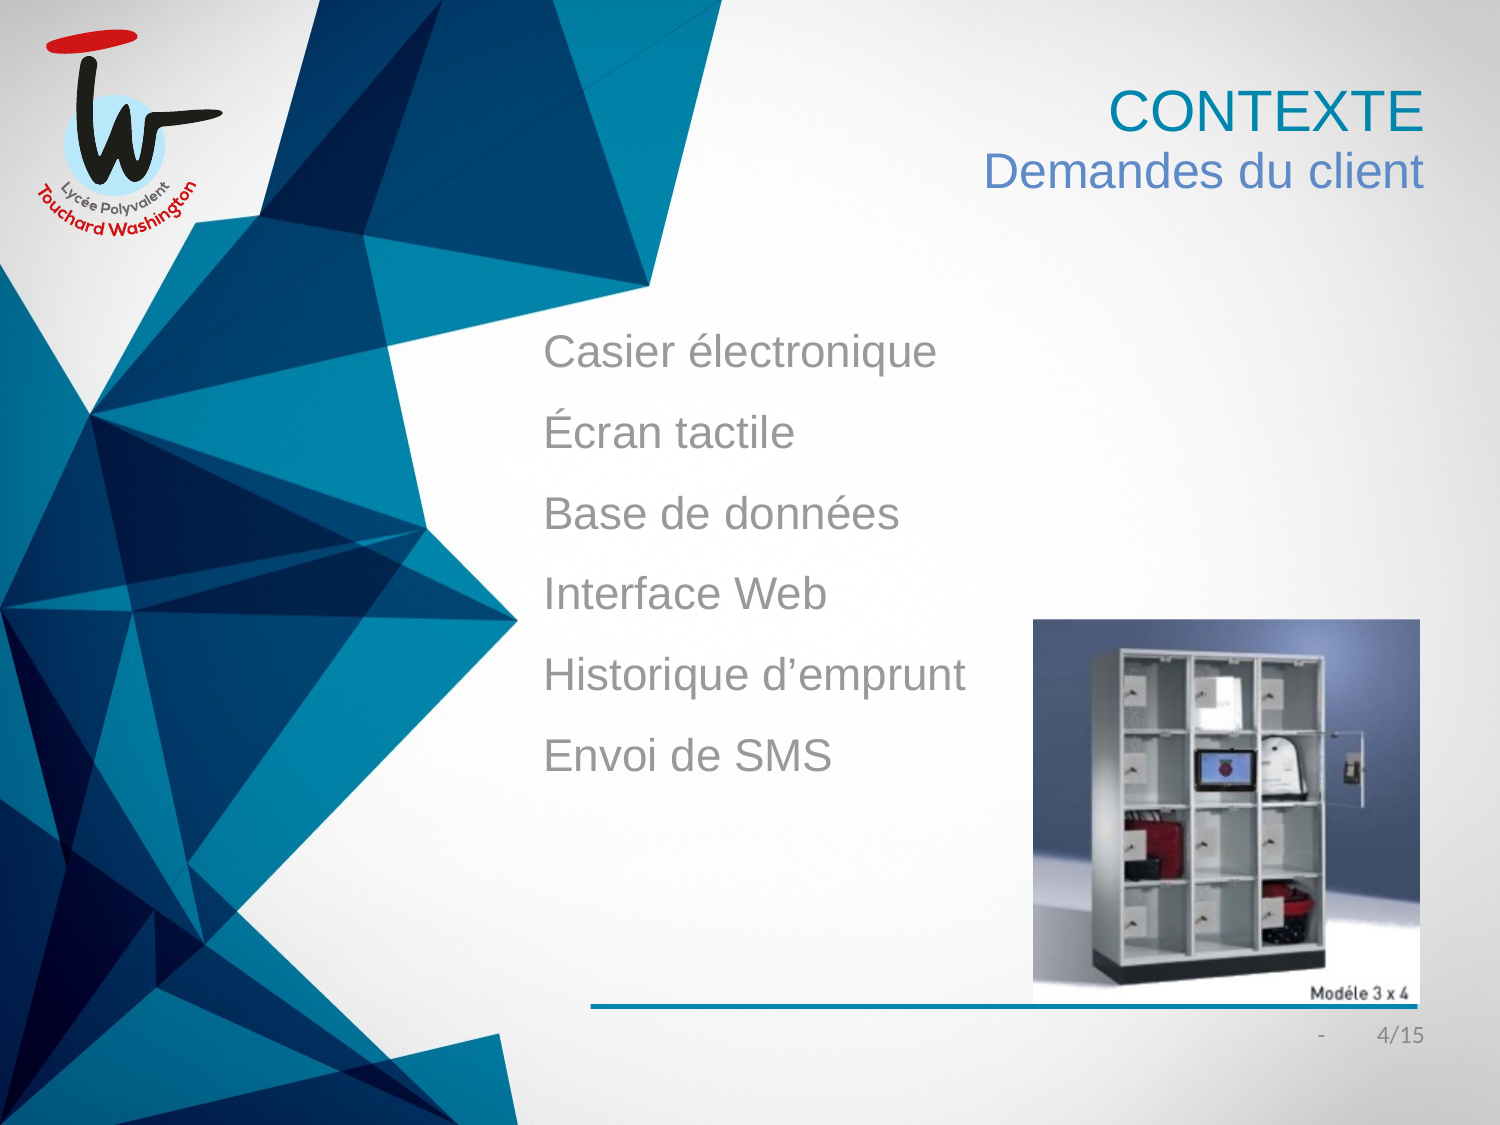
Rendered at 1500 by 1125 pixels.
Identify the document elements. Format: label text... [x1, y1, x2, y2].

list Casier électronique Écran tactile Base de données Interface Web Historique d’emprunt Envoi de SMS [472, 326, 969, 782]
picture [387, 327, 472, 573]
picture [0, 0, 1500, 1125]
title CONTEXTE Demandes du client [708, 44, 1425, 233]
